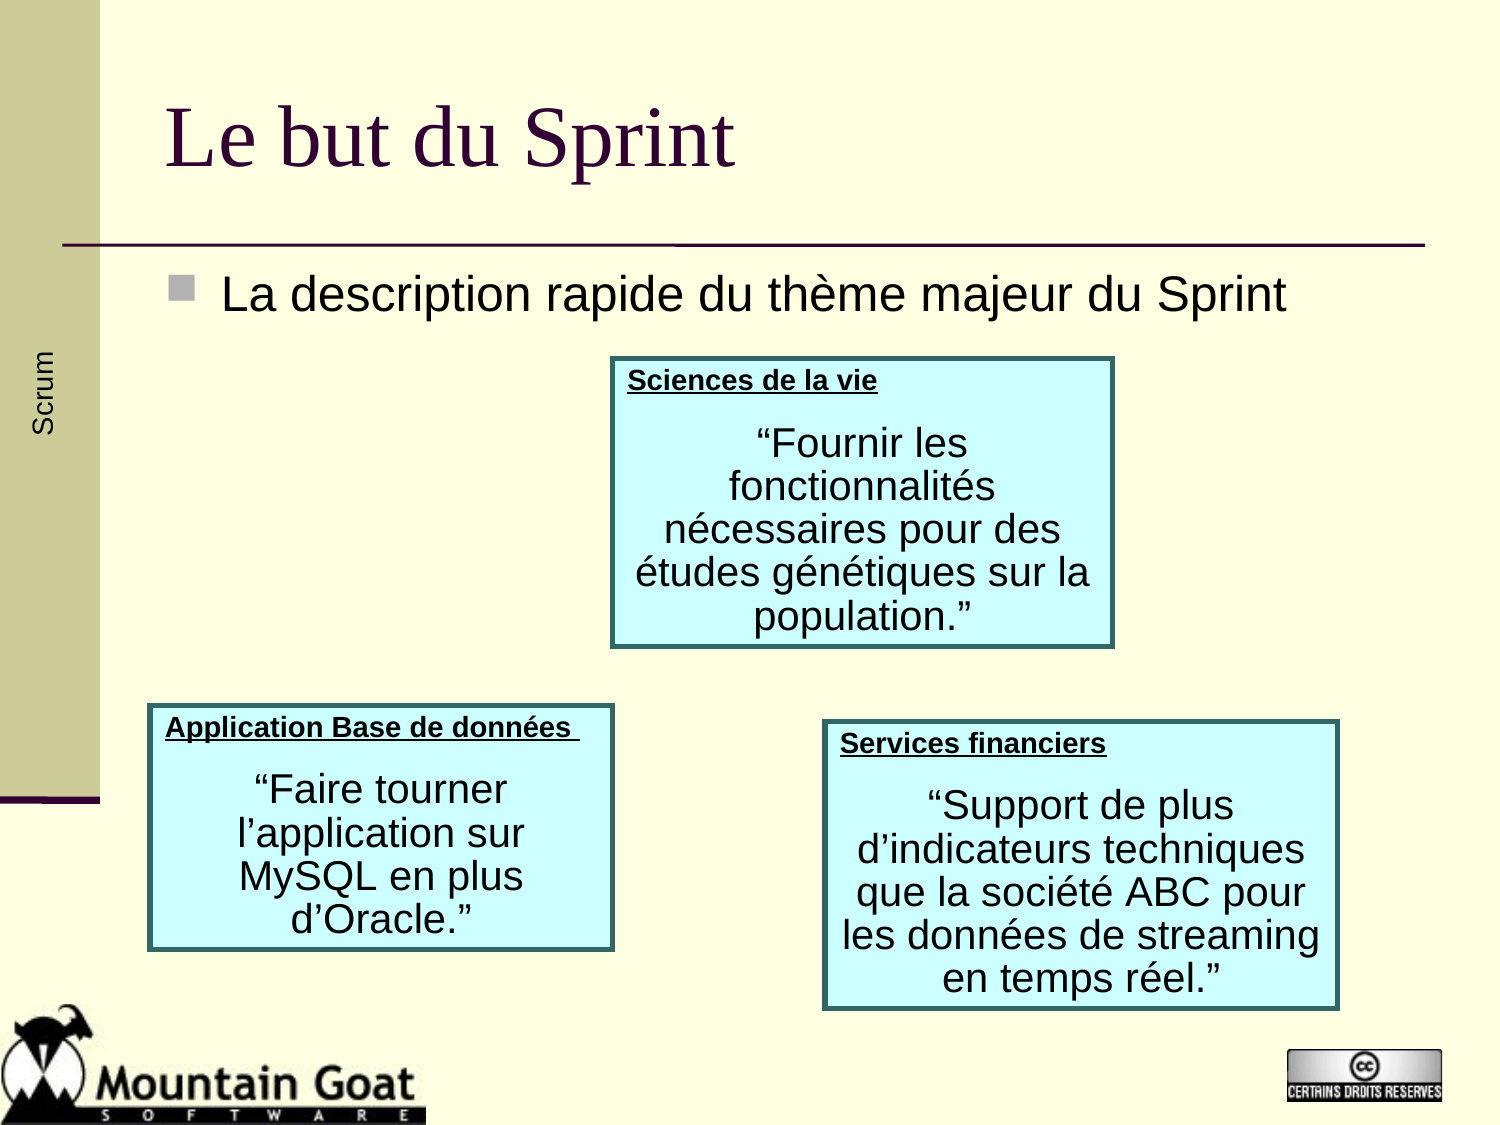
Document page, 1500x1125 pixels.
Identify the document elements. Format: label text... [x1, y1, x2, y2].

text_box Services financiers “Support de plus d’indicateurs techniques que la société ABC pour les données de streaming en temps réel.” [825, 721, 1338, 1009]
list La description rapide du thème majeur du Sprint [150, 262, 1426, 351]
picture [0, 1004, 426, 1125]
title Le but du Sprint [150, 45, 1426, 234]
text_box Application Base de données “Faire tourner l’application sur MySQL en plus d’Oracle.” [150, 705, 613, 950]
text_box Sciences de la vie “Fournir les fonctionnalités nécessaires pour des études génétiques sur la population.” [612, 358, 1113, 647]
picture [1287, 1049, 1443, 1102]
text_box Scrum [0, 0, 88, 788]
